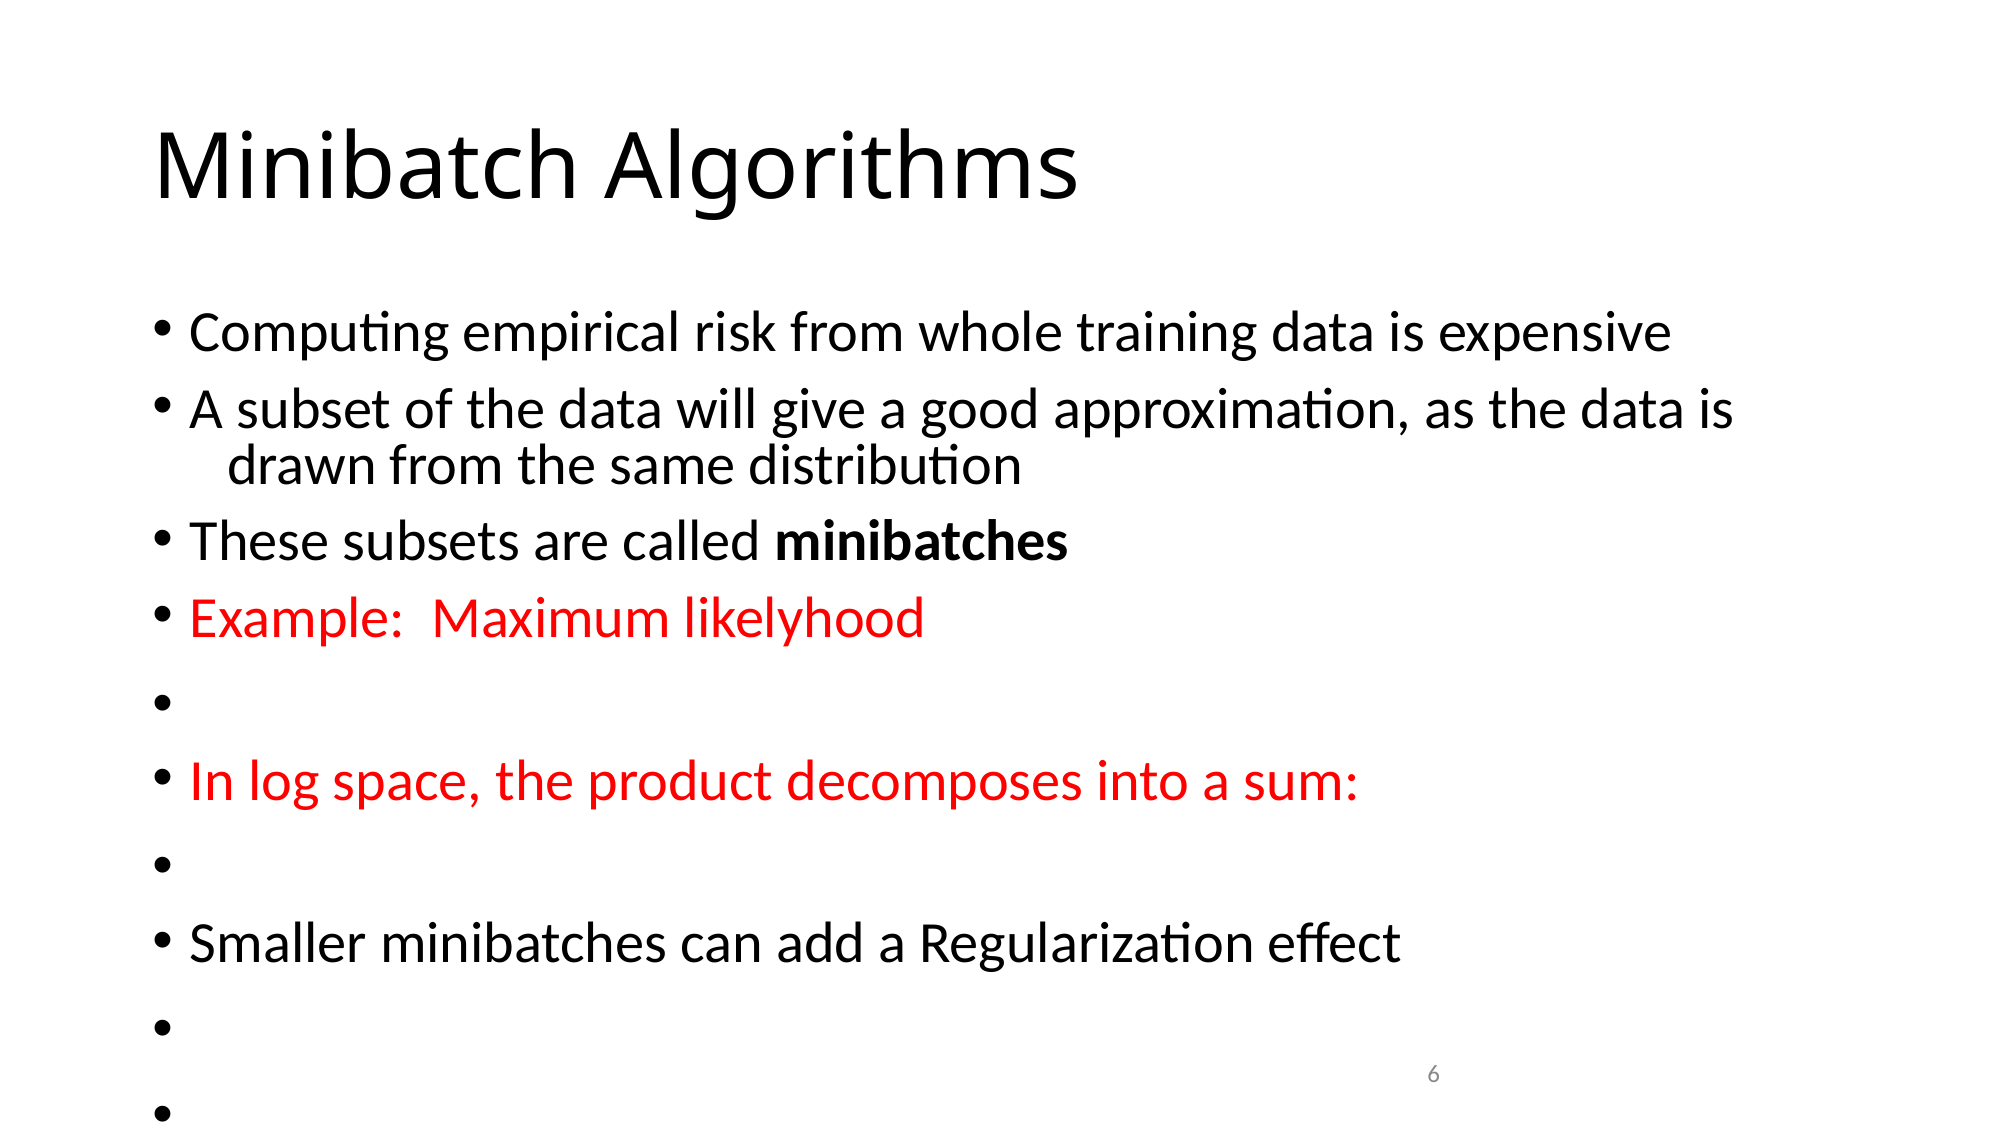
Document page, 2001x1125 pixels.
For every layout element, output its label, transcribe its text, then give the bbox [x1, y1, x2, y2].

list Computing empirical risk from whole training data is expensive A subset of the data will give a good approximation, as the data is drawn from the same distribution These subsets are called minibatches Example: Maximum likelyhood In log space, the product decomposes into a sum: Smaller minibatches can add a Regularization effect [137, 299, 1863, 1014]
text_box [1412, 1042, 1863, 1103]
title Minibatch Algorithms [137, 59, 1863, 278]
